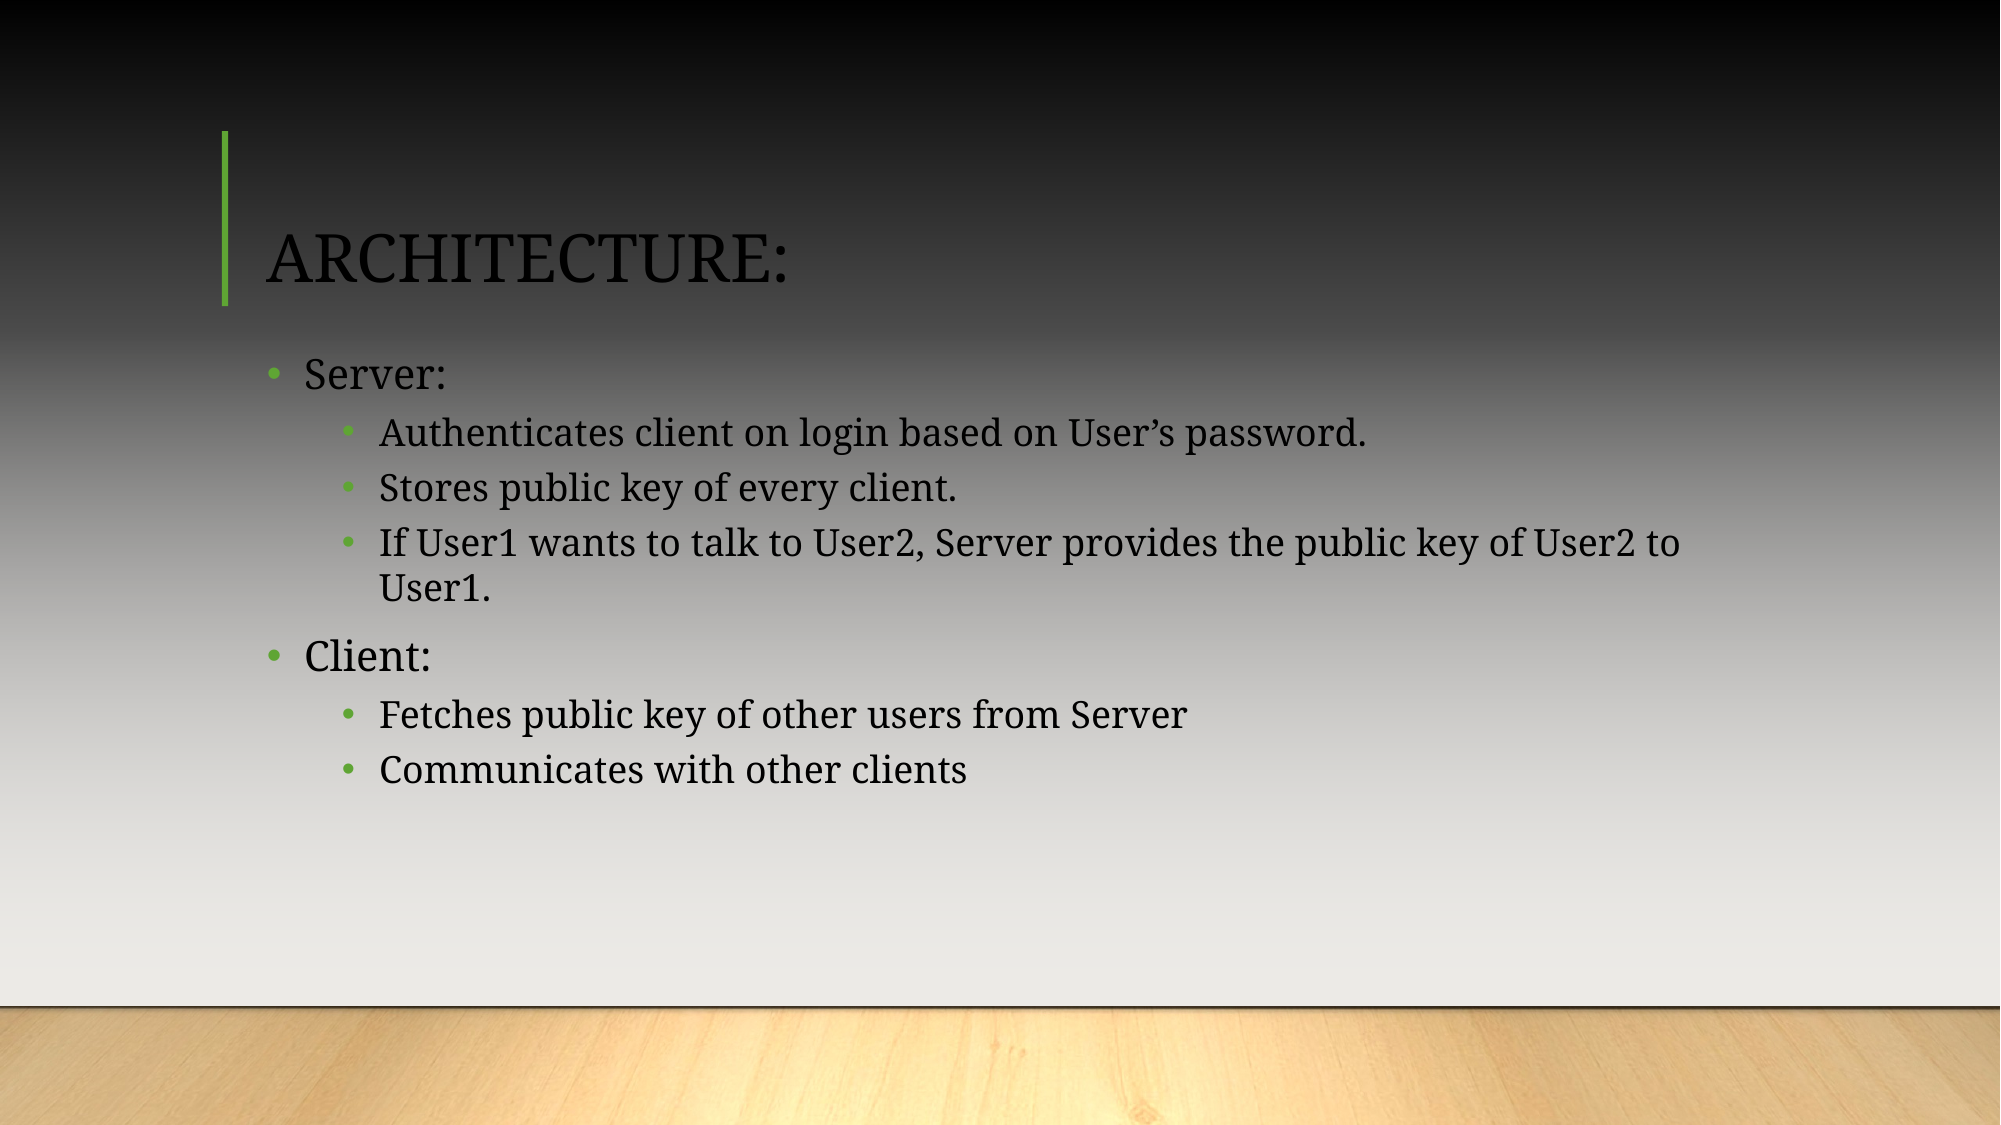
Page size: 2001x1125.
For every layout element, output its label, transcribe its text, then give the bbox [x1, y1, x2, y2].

title ARCHITECTURE: [251, 131, 1814, 305]
list Server: Authenticates client on login based on User’s password. Stores public key of every client. If User1 wants to talk to User2, Server provides the public key of User2 to User1. Client: Fetches public key of other users from Server Communicates with other clients [251, 330, 1814, 897]
picture [0, 1006, 2000, 1125]
